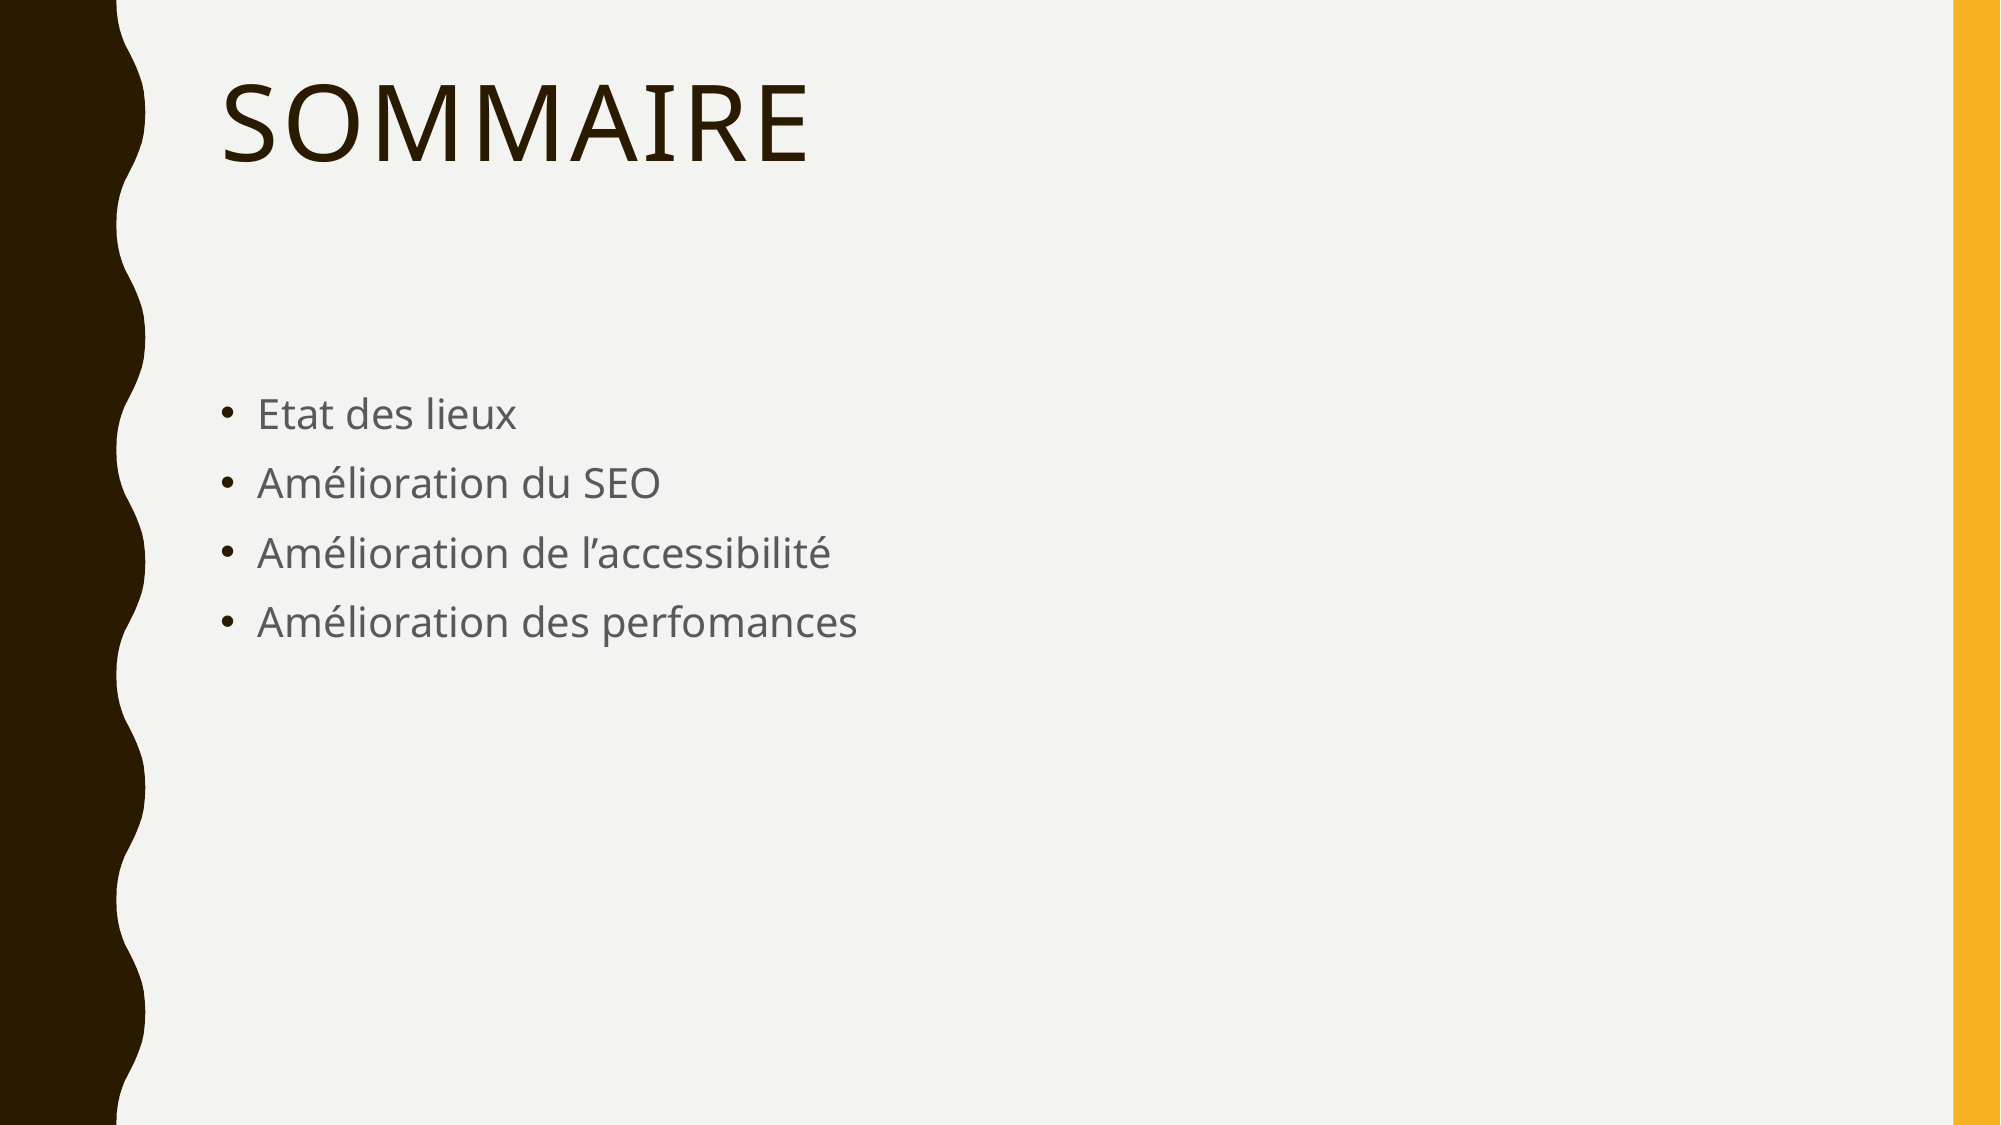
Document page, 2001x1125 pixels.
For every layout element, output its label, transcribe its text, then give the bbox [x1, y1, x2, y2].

list Etat des lieux Amélioration du SEO Amélioration de l’accessibilité Amélioration des perfomances [205, 375, 1875, 965]
title Sommaire [205, 62, 1875, 308]
